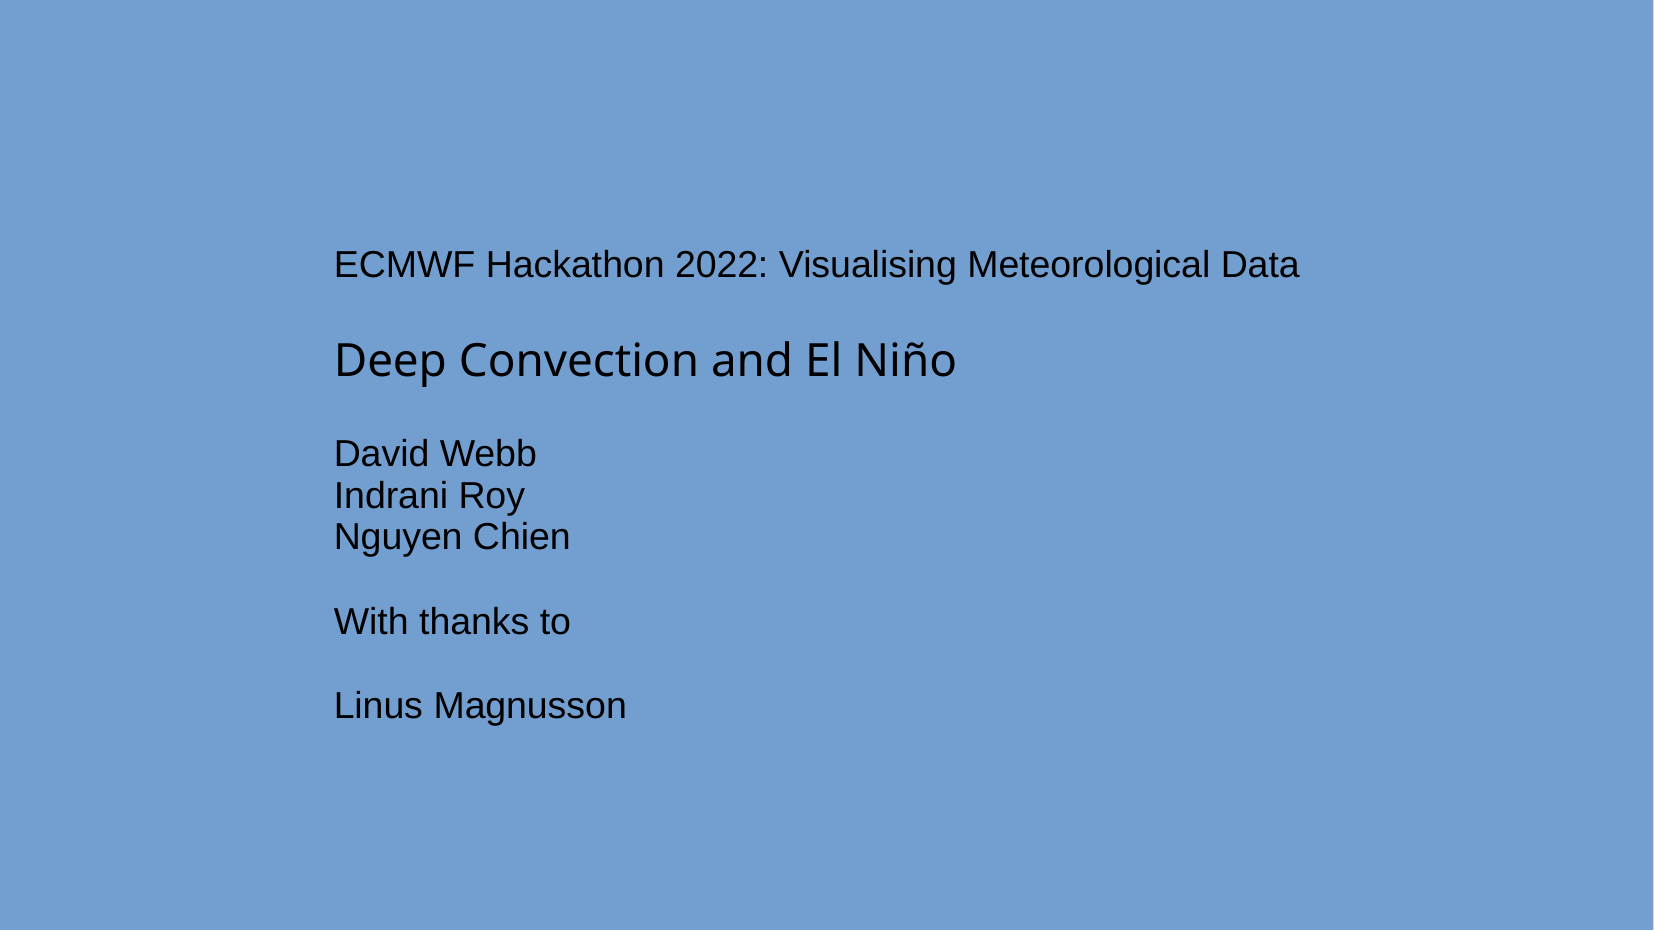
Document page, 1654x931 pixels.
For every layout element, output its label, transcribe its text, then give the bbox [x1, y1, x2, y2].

text_box ECMWF Hackathon 2022: Visualising Meteorological Data Deep Convection and El Niño David Webb Indrani Roy Nguyen Chien With thanks to Linus Magnusson [318, 236, 1315, 725]
